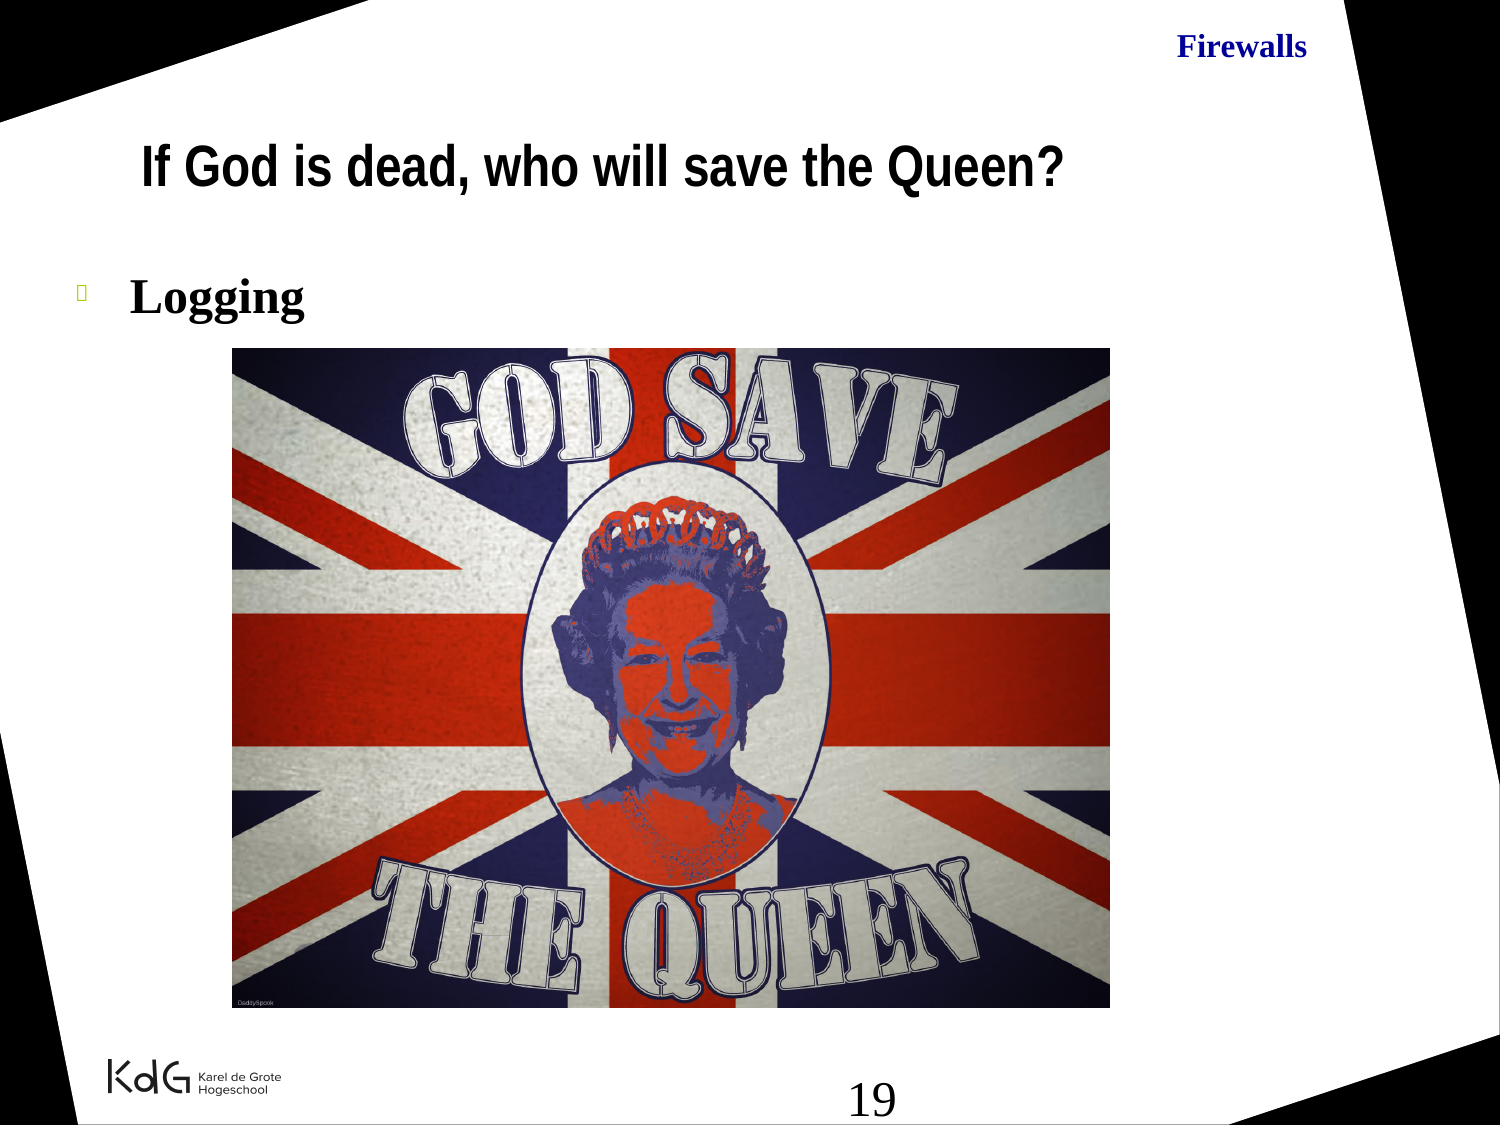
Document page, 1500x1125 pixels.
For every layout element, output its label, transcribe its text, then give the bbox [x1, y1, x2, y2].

text_box If God is dead, who will save the Queen? [141, 72, 1447, 253]
text_box Logging [75, 263, 1425, 1006]
picture [232, 348, 1110, 1008]
picture [108, 1059, 281, 1096]
